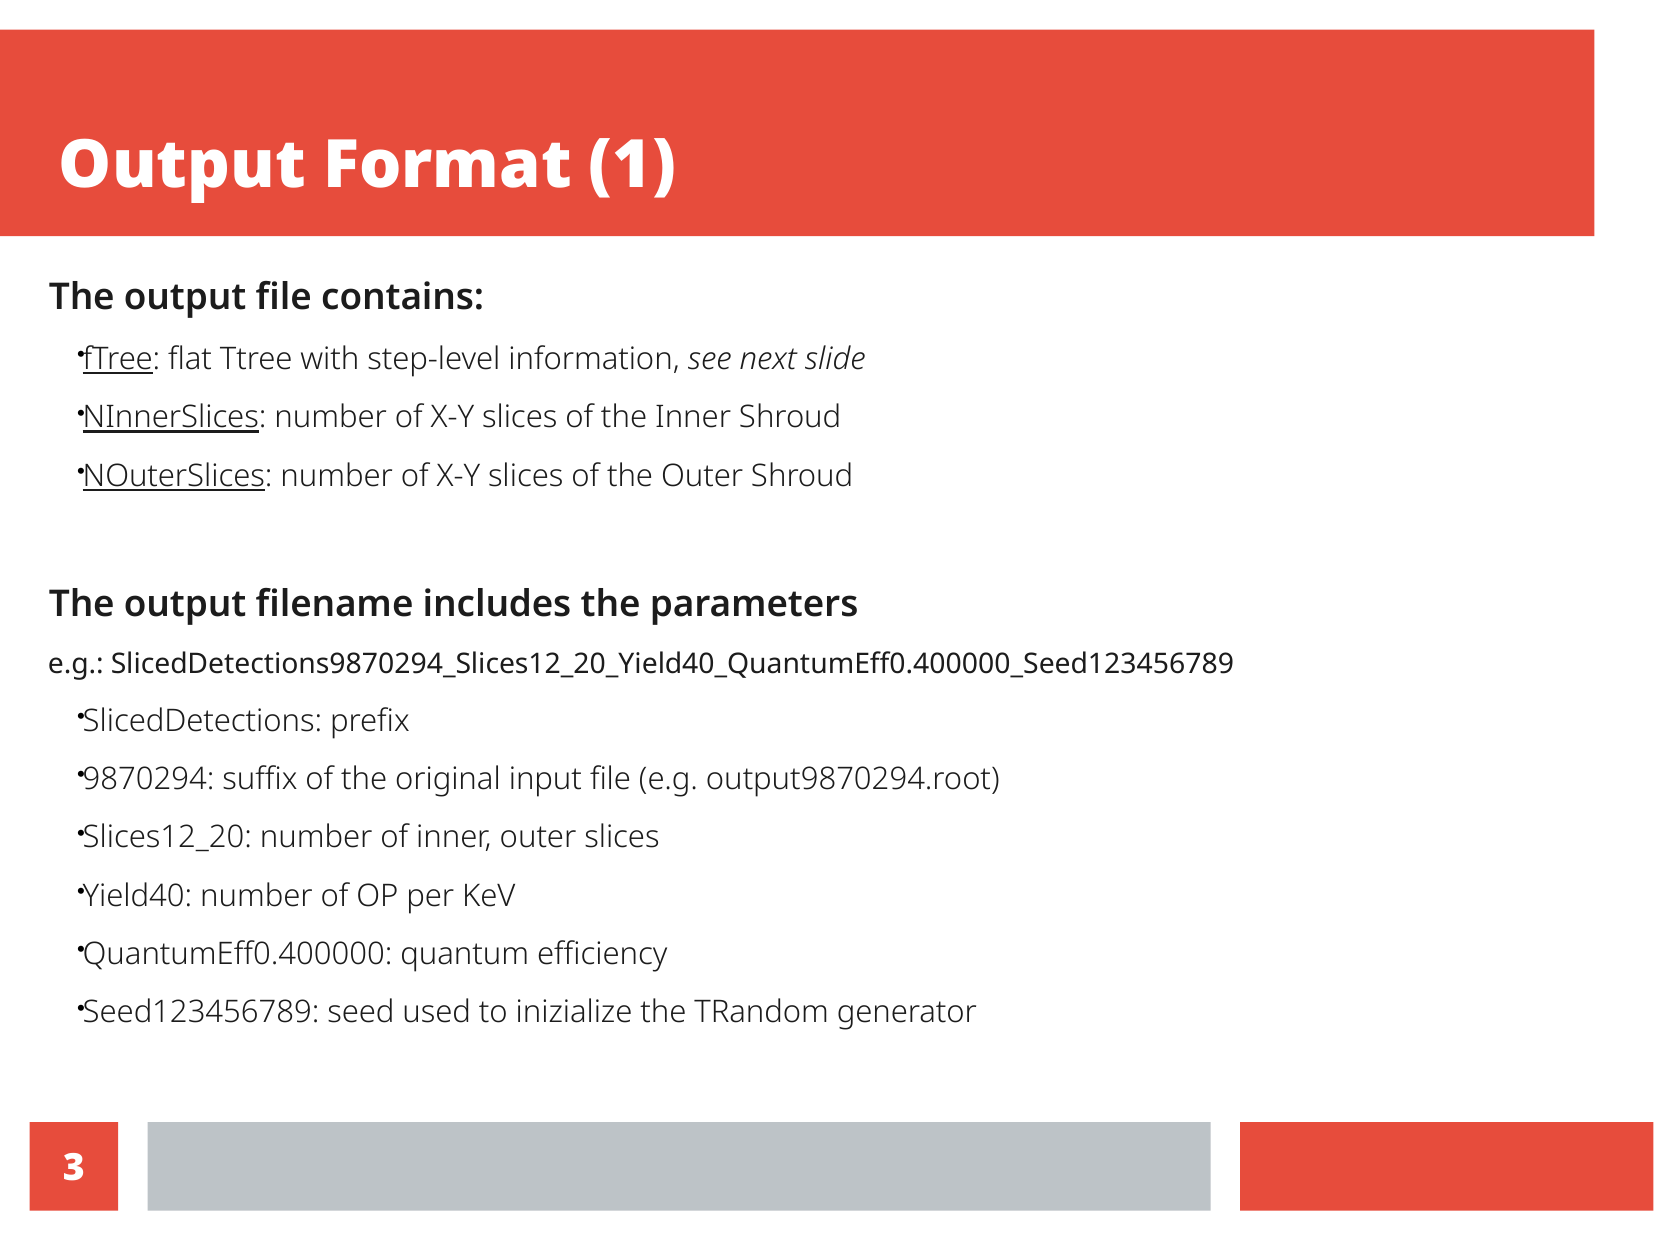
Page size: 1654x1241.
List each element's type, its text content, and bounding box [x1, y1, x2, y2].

list The output file contains: fTree: flat Ttree with step-level information, see next slide NInnerSlices: number of X-Y slices of the Inner Shroud NOuterSlices: number of X-Y slices of the Outer Shroud The output filename includes the parameters e.g.: SlicedDetections9870294_Slices12_20_Yield40_QuantumEff0.400000_Seed123456789 SlicedDetections: prefix 9870294: suffix of the original input file (e.g. output9870294.root) Slices12_20: number of inner, outer slices Yield40: number of OP per KeV QuantumEff0.400000: quantum efficiency Seed123456789: seed used to inizialize the TRandom generator [45, 270, 1621, 1038]
title Output Format (1) [59, 59, 1595, 207]
